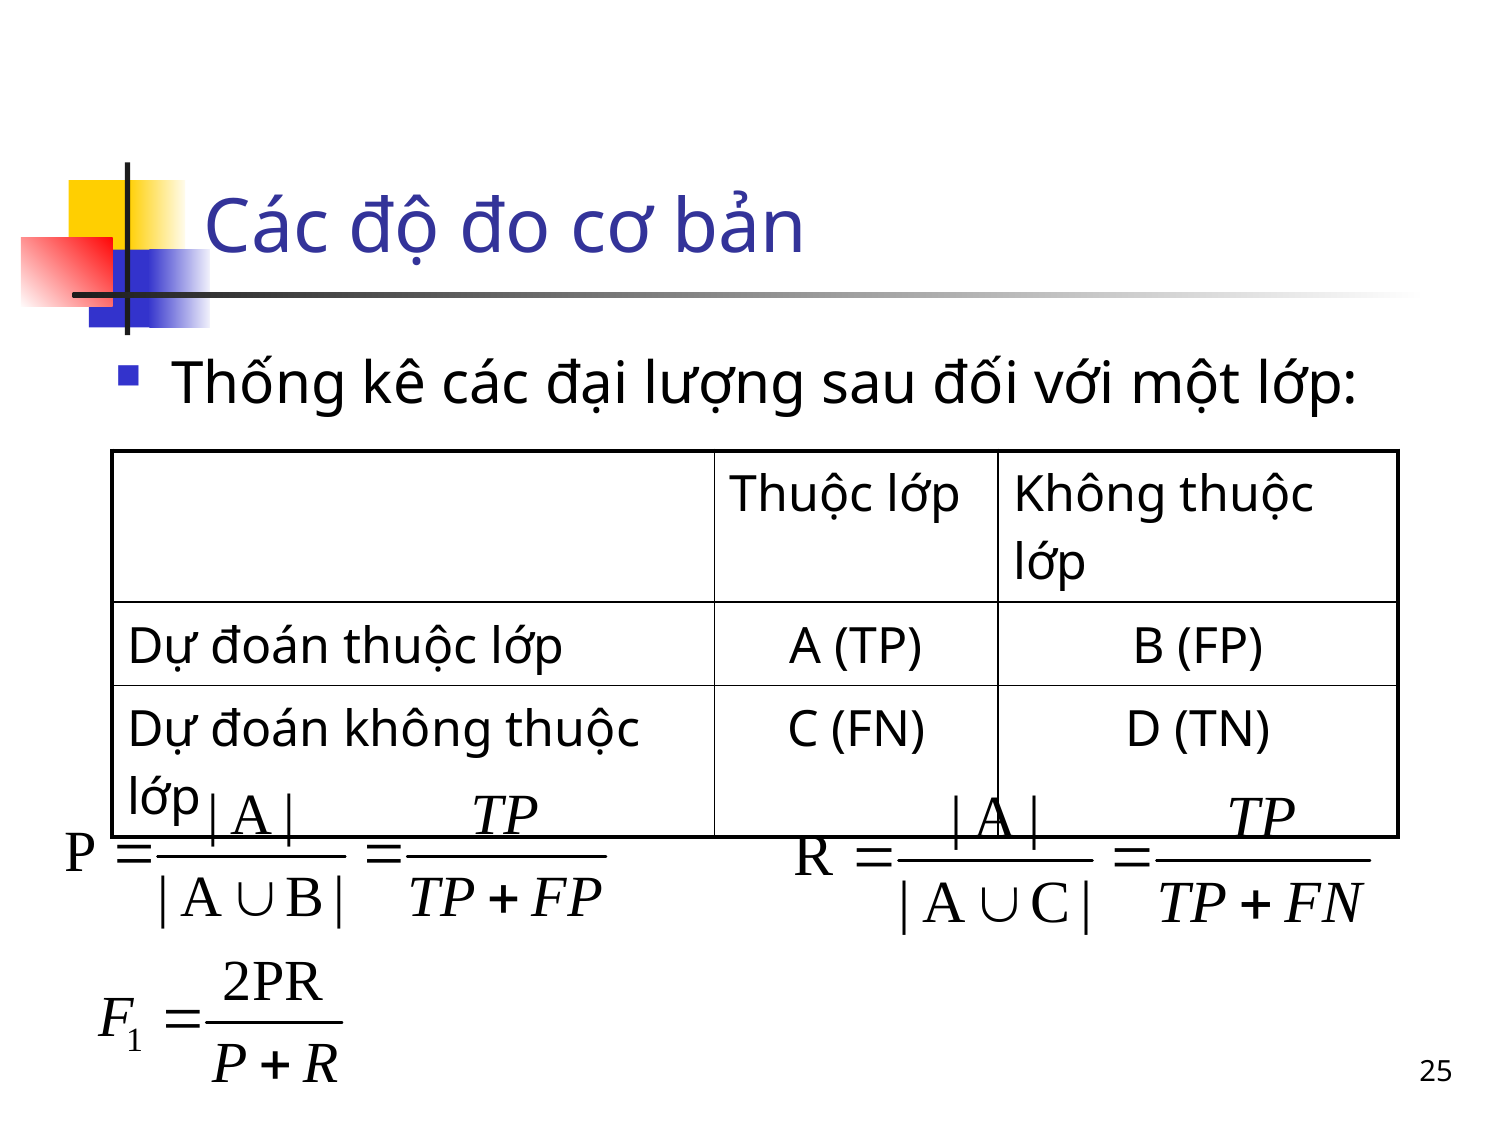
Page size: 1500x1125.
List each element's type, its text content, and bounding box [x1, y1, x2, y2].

slide_number <number> [1155, 1024, 1468, 1100]
table_header Thuộc lớp [715, 453, 997, 601]
picture [55, 778, 619, 940]
picture [87, 945, 355, 1096]
text_box Thống kê các đại lượng sau đối với một lớp: [100, 338, 1469, 433]
table_header [114, 453, 714, 601]
title Các độ đo cơ bản [188, 35, 1468, 275]
table_cell B (FP) [999, 603, 1396, 685]
table_cell Dự đoán không thuộc lớp [114, 686, 714, 835]
table_header Không thuộc lớp [999, 453, 1396, 601]
picture [784, 780, 1381, 946]
table_cell C (FN) [715, 686, 997, 835]
table_cell D (TN) [999, 686, 1396, 835]
table_cell A (TP) [715, 603, 997, 685]
table_cell Dự đoán thuộc lớp [114, 603, 714, 685]
